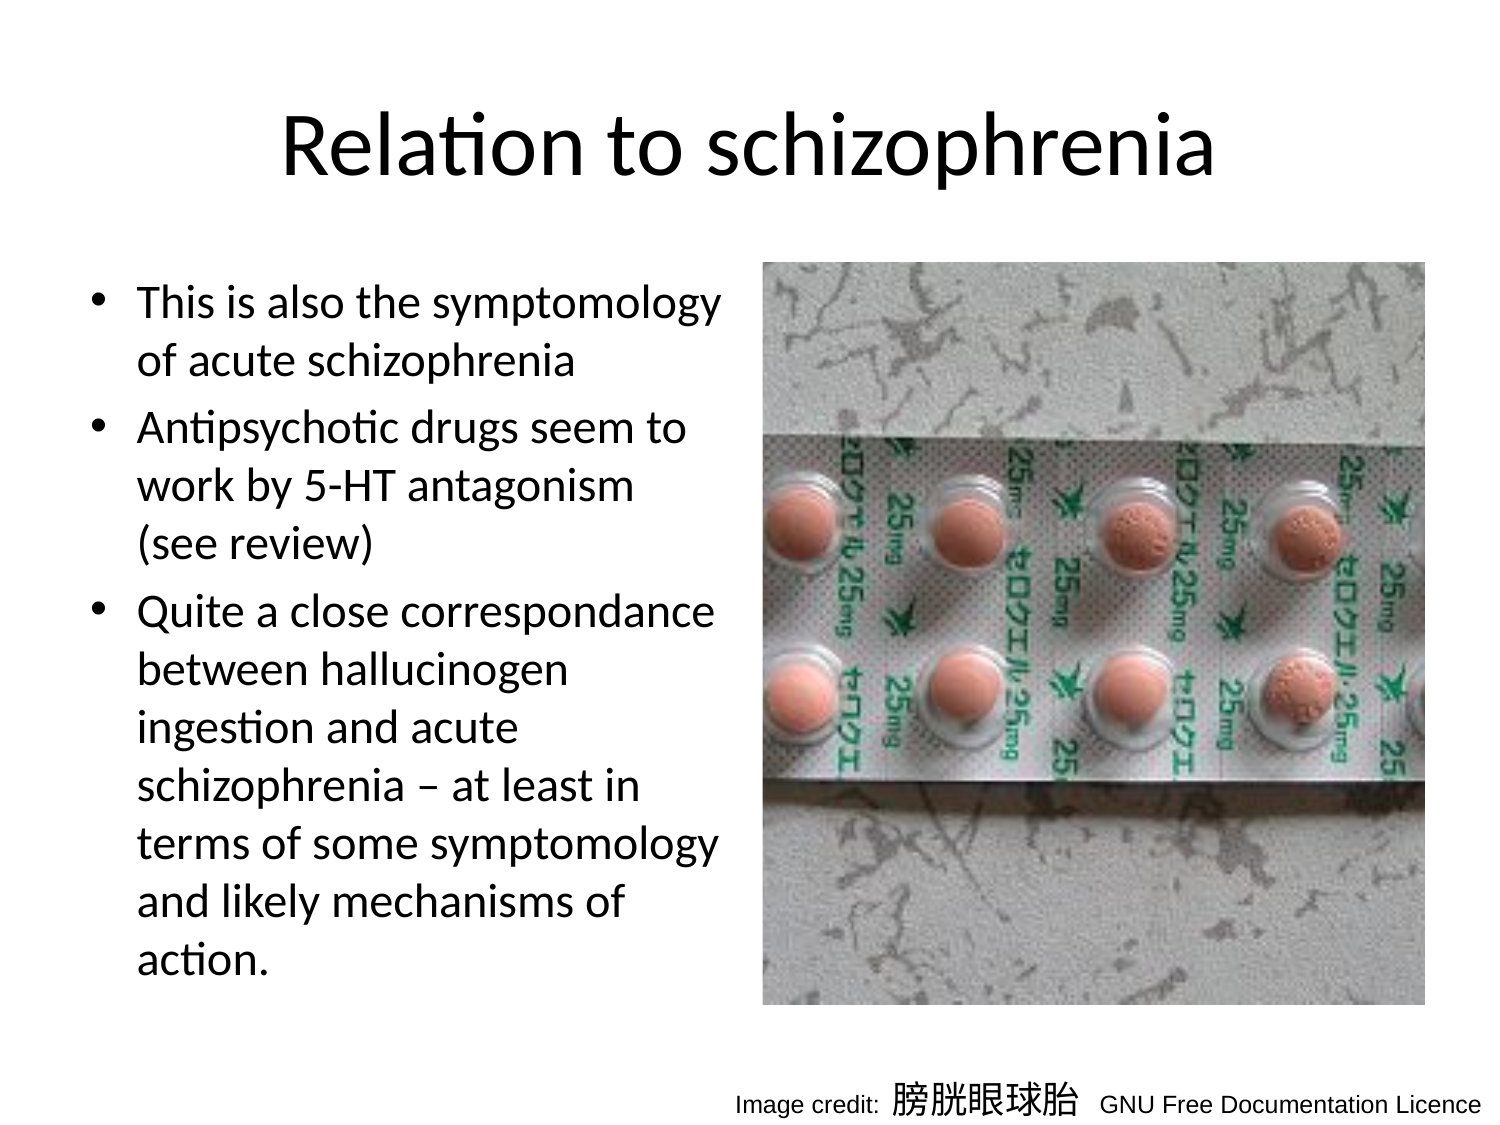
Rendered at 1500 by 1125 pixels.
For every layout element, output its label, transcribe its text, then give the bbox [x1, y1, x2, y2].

list This is also the symptomology of acute schizophrenia Antipsychotic drugs seem to work by 5-HT antagonism (see review) Quite a close correspondance between hallucinogen ingestion and acute schizophrenia – at least in terms of some symptomology and likely mechanisms of action. [75, 262, 738, 1005]
picture [762, 262, 1425, 1005]
text_box Image credit: 膀胱眼球胎 GNU Free Documentation Licence [720, 1062, 1500, 1125]
title Relation to schizophrenia [75, 45, 1425, 233]
